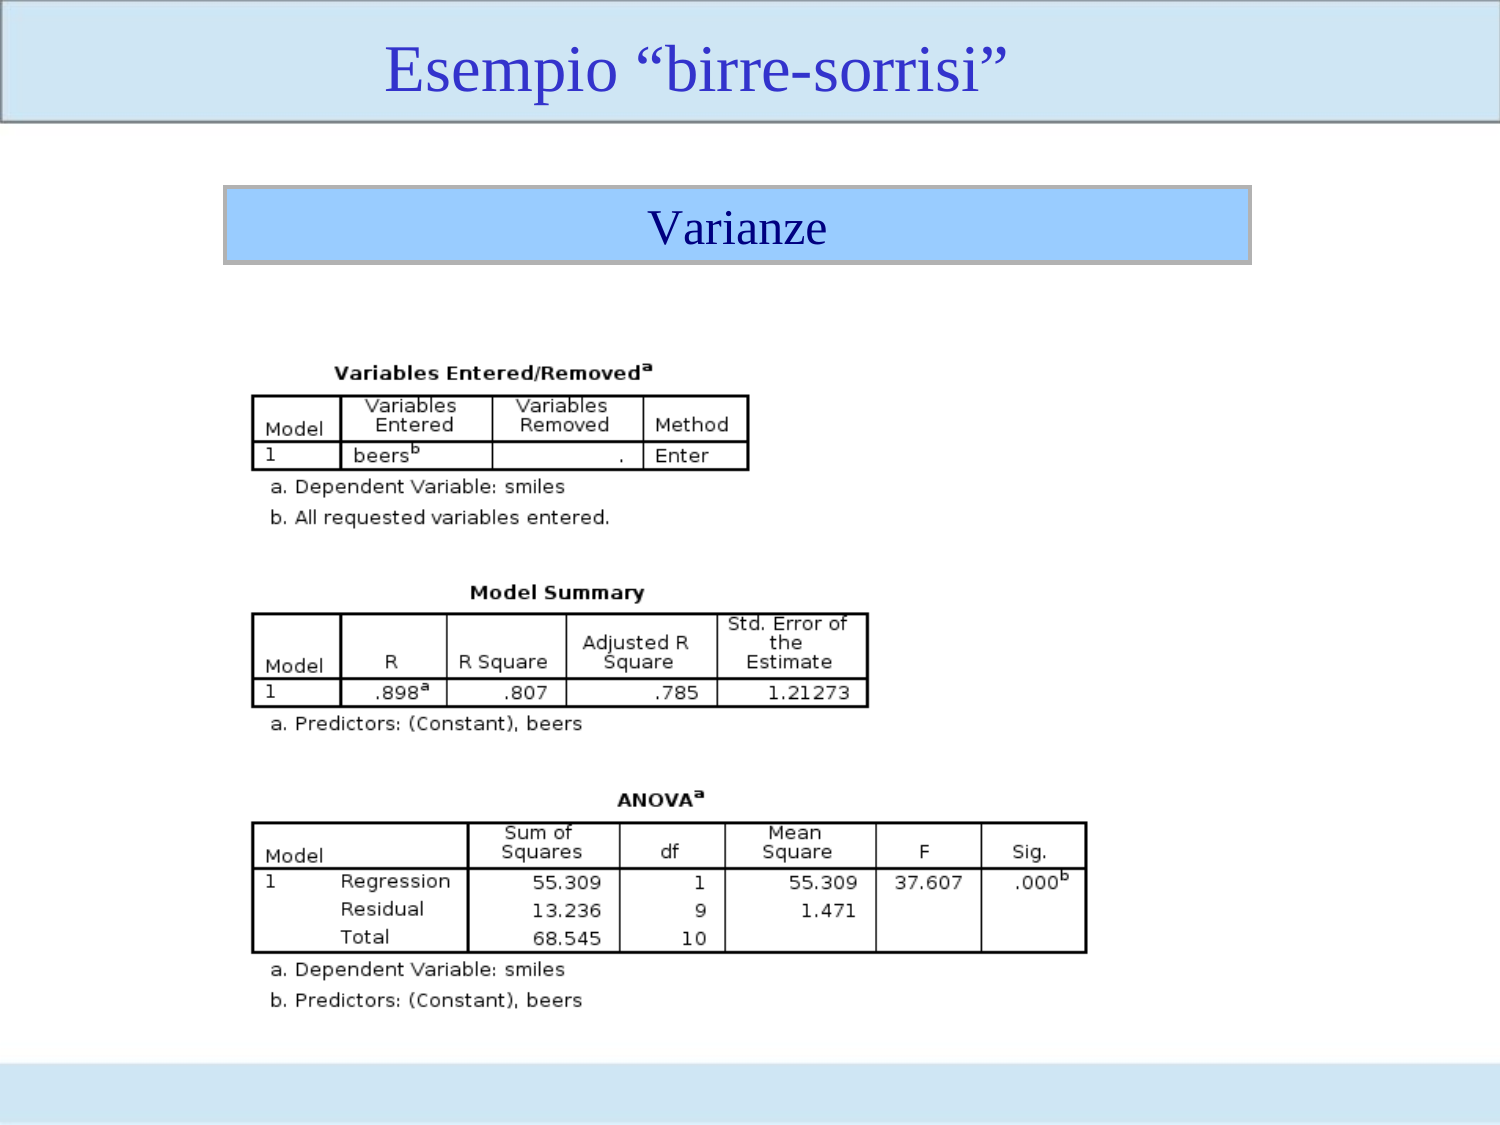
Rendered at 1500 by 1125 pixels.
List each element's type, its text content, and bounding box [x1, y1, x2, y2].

picture [0, 0, 1500, 1125]
title Esempio “birre-sorrisi” [174, 17, 1238, 113]
text_box Varianze [224, 187, 1250, 263]
